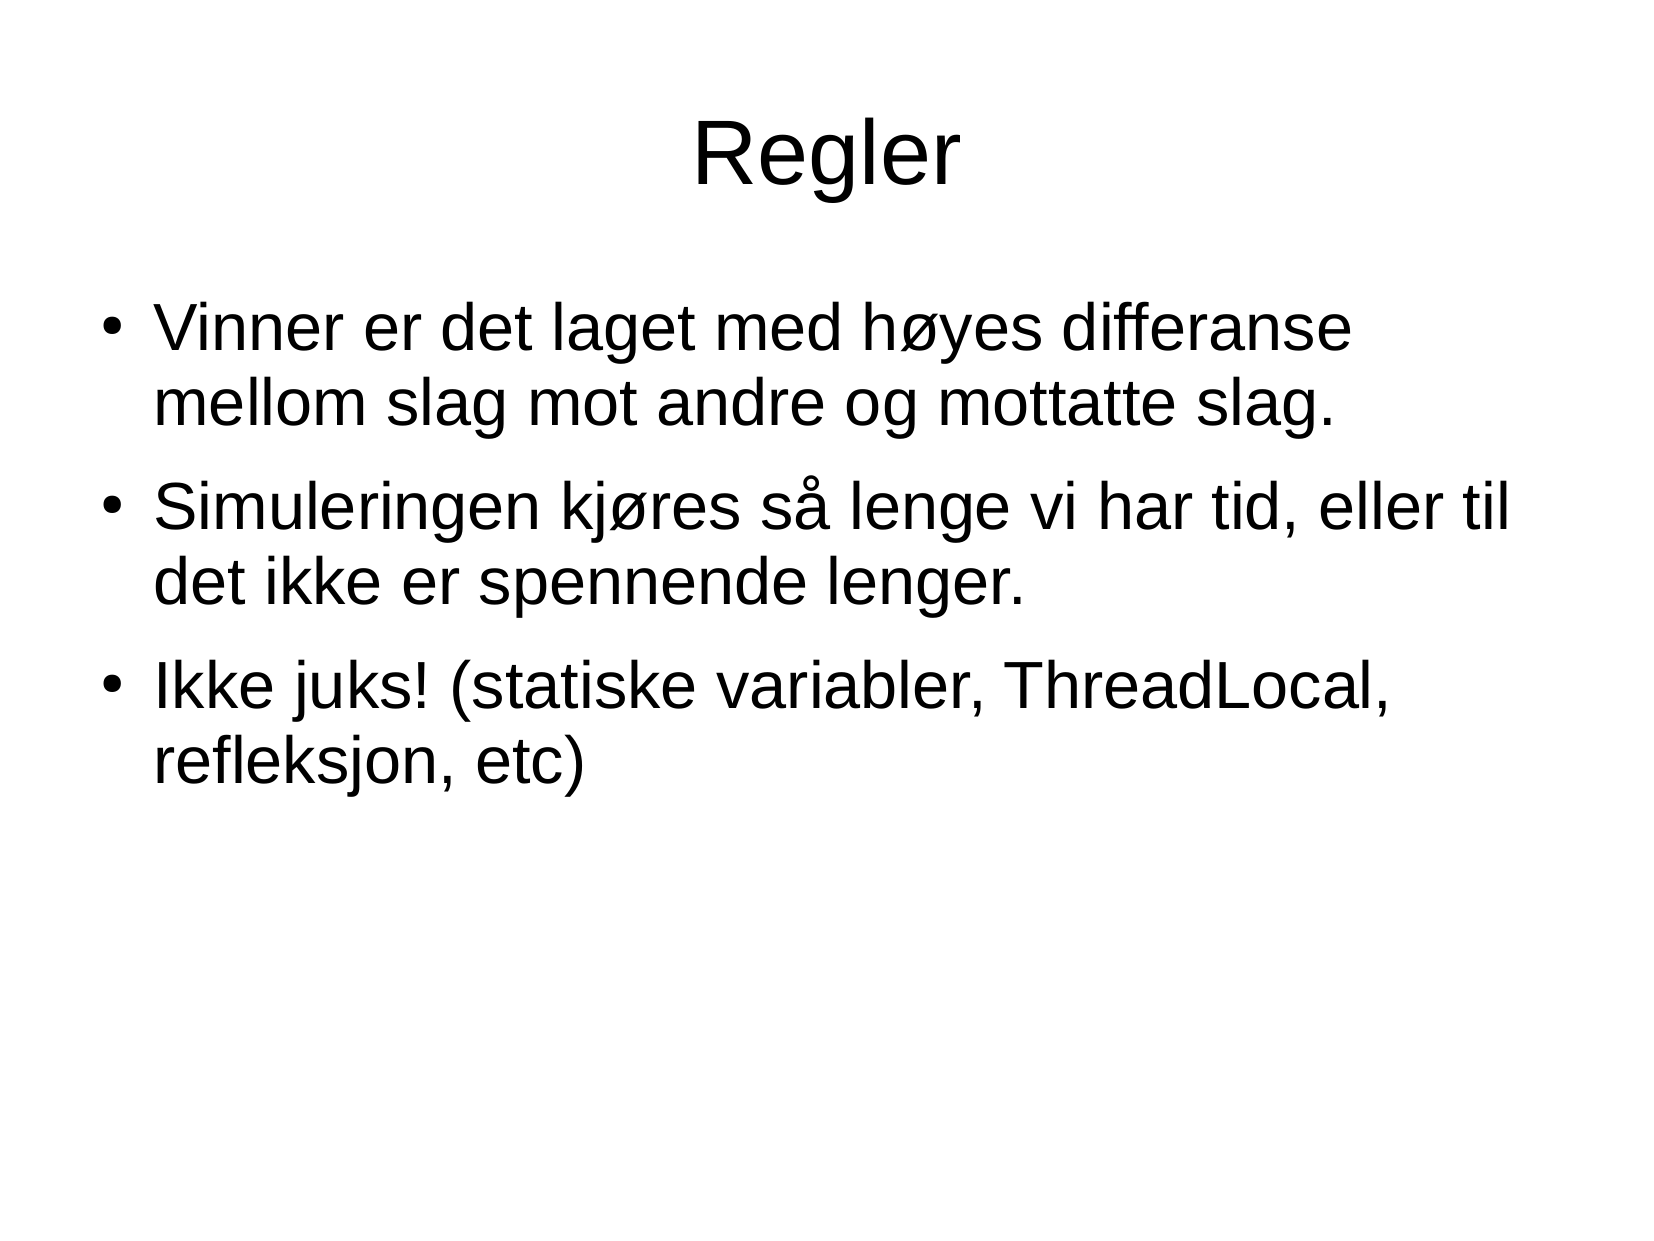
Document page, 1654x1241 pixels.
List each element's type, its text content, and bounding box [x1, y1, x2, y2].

list Vinner er det laget med høyes differanse mellom slag mot andre og mottatte slag. Simuleringen kjøres så lenge vi har tid, eller til det ikke er spennende lenger. Ikke juks! (statiske variabler, ThreadLocal, refleksjon, etc) [82, 290, 1571, 1094]
title Regler [82, 56, 1571, 250]
